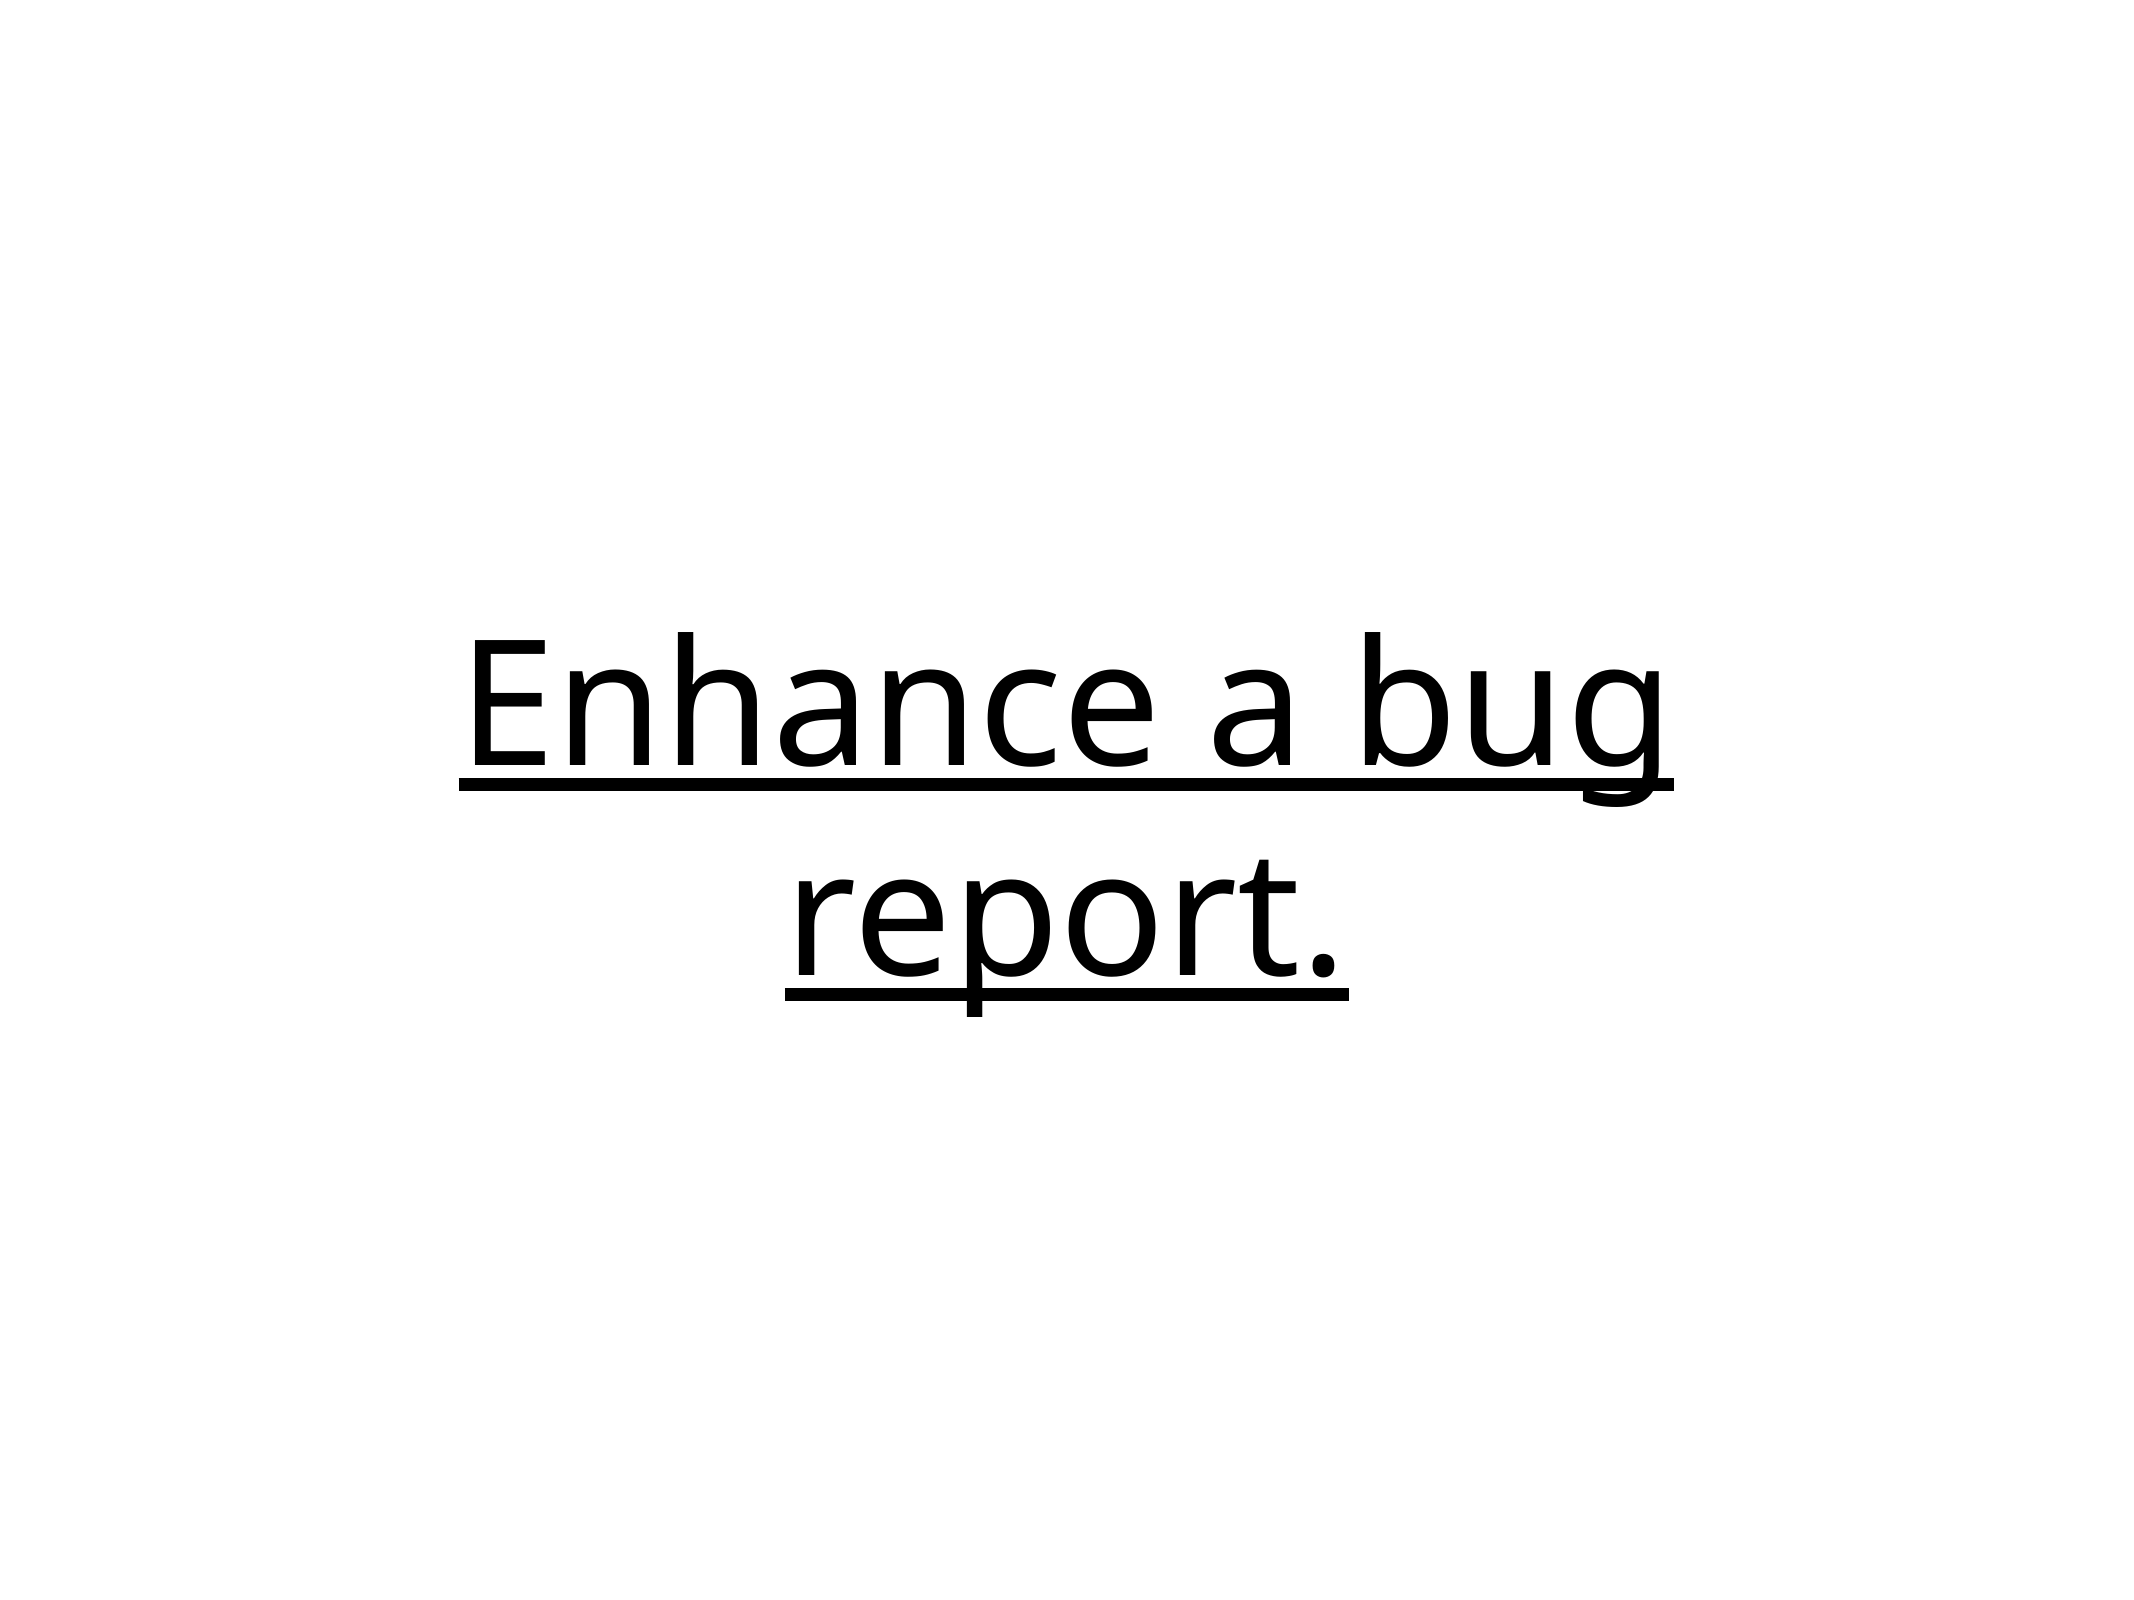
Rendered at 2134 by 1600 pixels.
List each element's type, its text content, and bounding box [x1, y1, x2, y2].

title Enhance a bug report. [208, 487, 1925, 1113]
